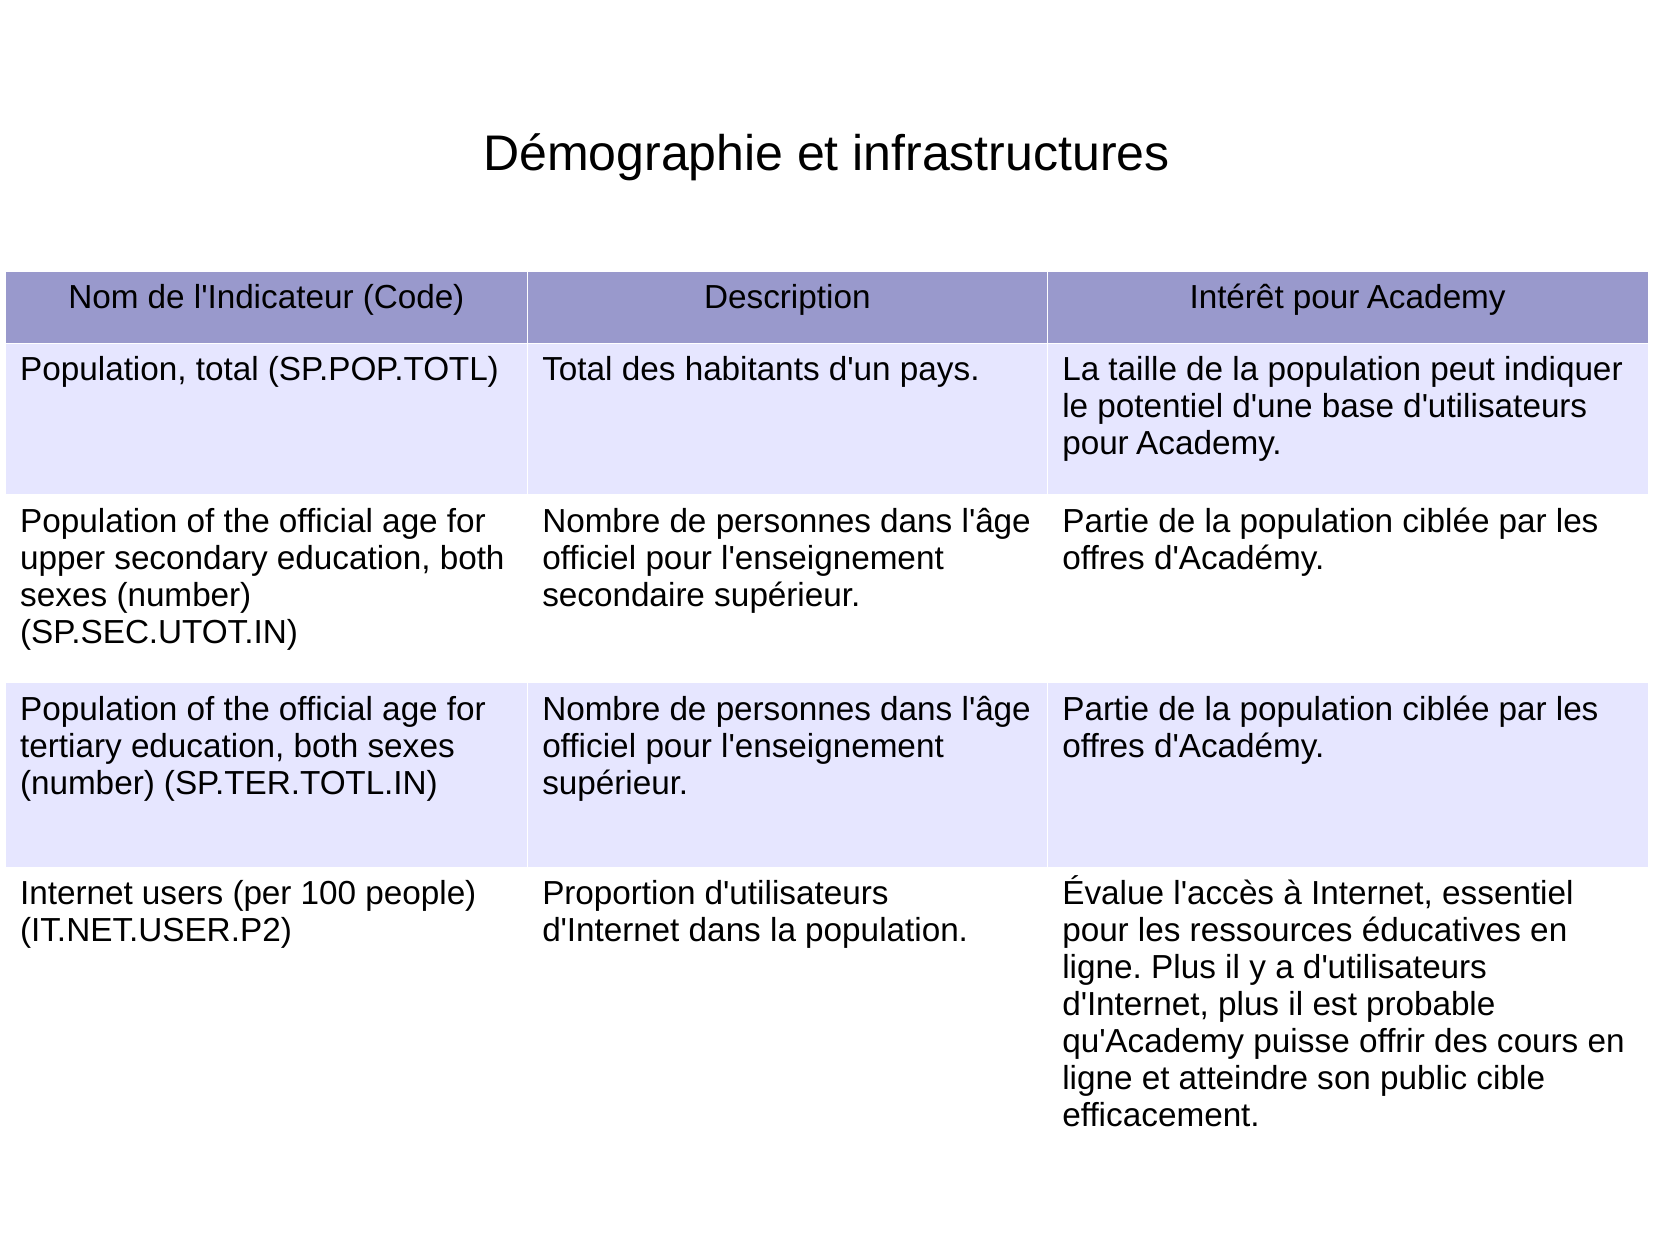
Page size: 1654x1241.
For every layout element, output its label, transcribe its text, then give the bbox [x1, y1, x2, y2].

table_cell Partie de la population ciblée par les offres d'Académy. [1048, 495, 1648, 682]
table_cell Population of the official age for tertiary education, both sexes (number) (SP.TER.TOTL.IN) [6, 683, 527, 867]
table_header Description [528, 272, 1047, 343]
table_cell La taille de la population peut indiquer le potentiel d'une base d'utilisateurs pour Academy. [1048, 344, 1648, 494]
title Démographie et infrastructures [82, 49, 1571, 257]
table_cell Internet users (per 100 people) (IT.NET.USER.P2) [6, 868, 527, 1142]
table_header Nom de l'Indicateur (Code) [6, 272, 527, 343]
table_cell Population, total (SP.POP.TOTL) [6, 344, 527, 494]
table_cell Évalue l'accès à Internet, essentiel pour les ressources éducatives en ligne. Plus il y a d'utilisateurs d'Internet, plus il est probable qu'Academy puisse offrir des cours en ligne et atteindre son public cible efficacement. [1048, 868, 1648, 1142]
table_cell Population of the official age for upper secondary education, both sexes (number) (SP.SEC.UTOT.IN) [6, 495, 527, 682]
table_cell Nombre de personnes dans l'âge officiel pour l'enseignement secondaire supérieur. [528, 495, 1047, 682]
table_cell Partie de la population ciblée par les offres d'Académy. [1048, 683, 1648, 867]
table_cell Nombre de personnes dans l'âge officiel pour l'enseignement supérieur. [528, 683, 1047, 867]
table_cell Proportion d'utilisateurs d'Internet dans la population. [528, 868, 1047, 1142]
table_header Intérêt pour Academy [1048, 272, 1648, 343]
table_cell Total des habitants d'un pays. [528, 344, 1047, 494]
